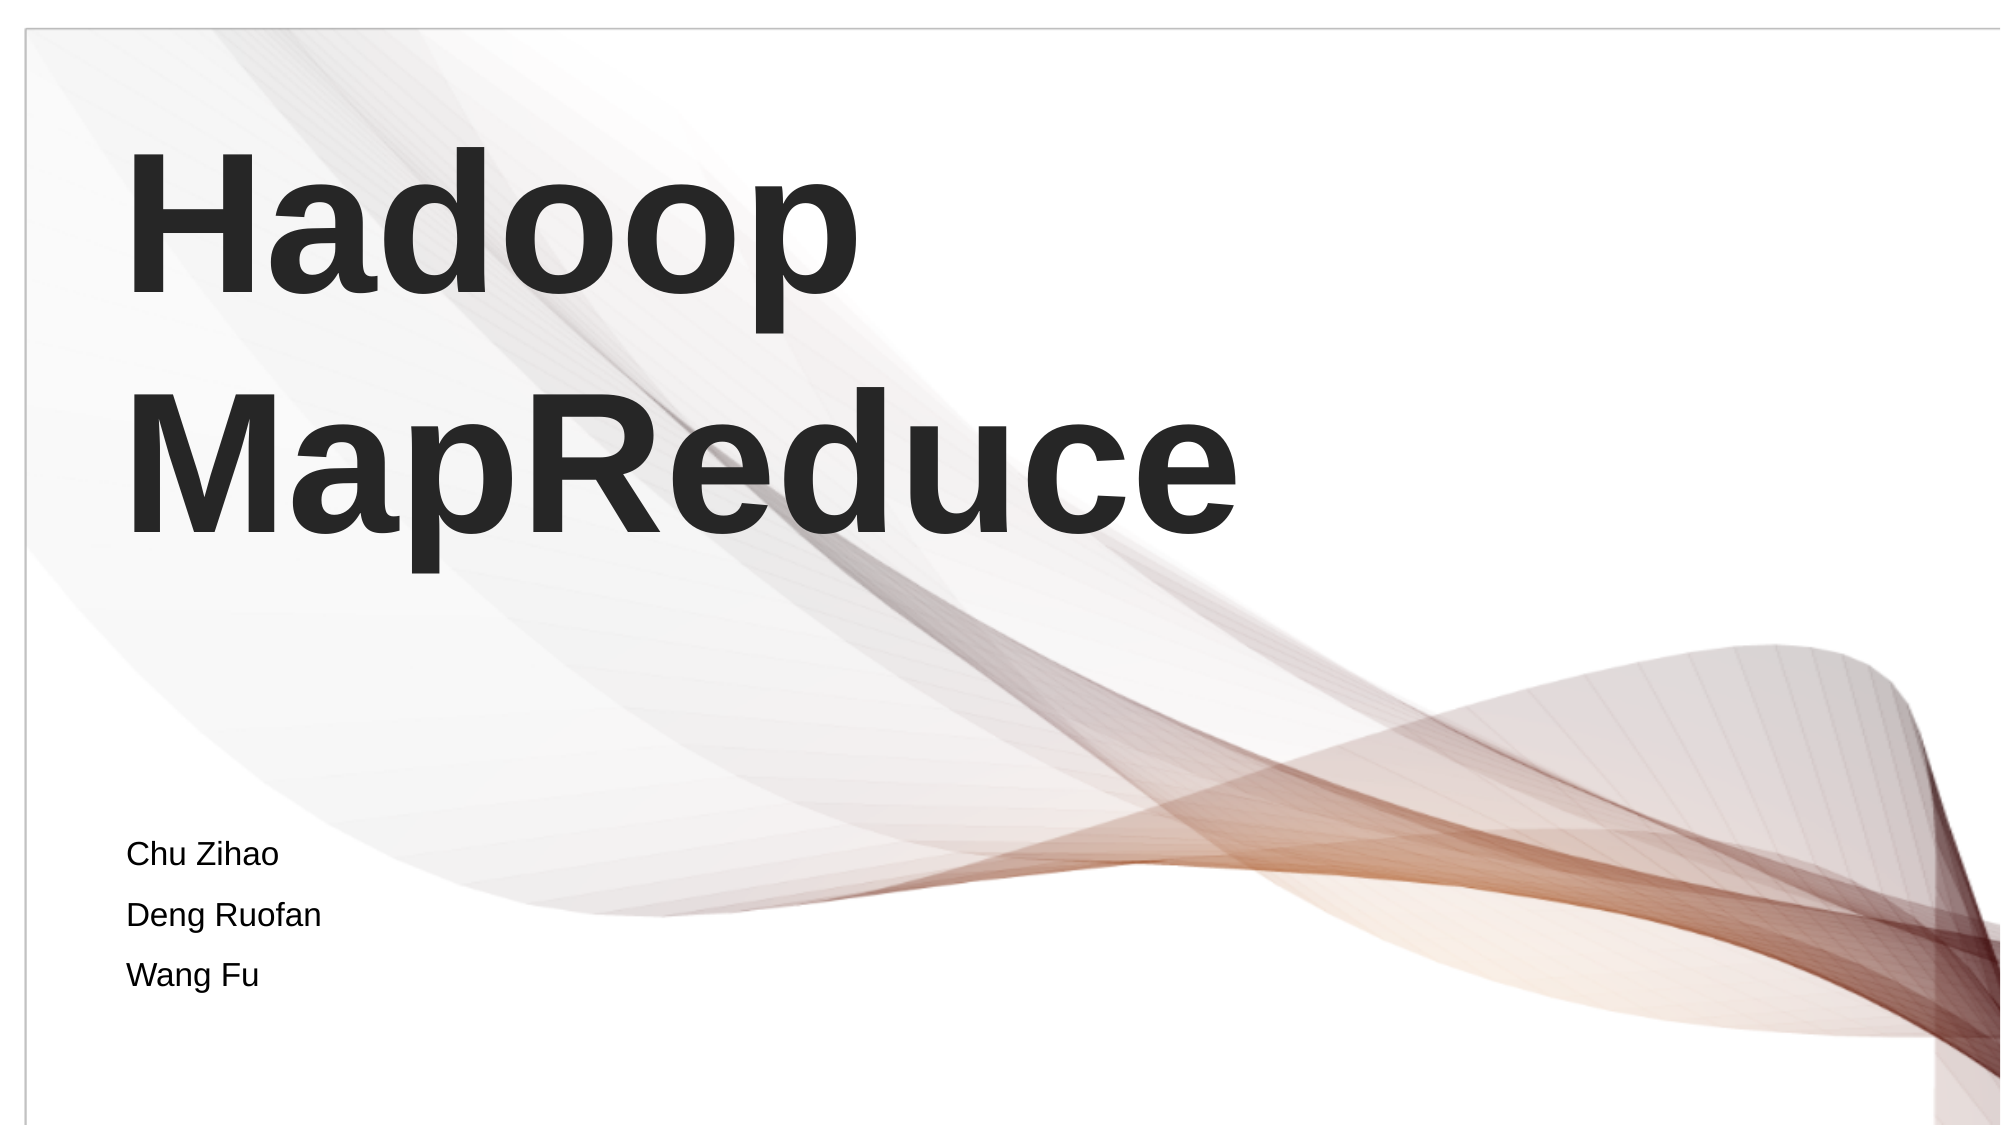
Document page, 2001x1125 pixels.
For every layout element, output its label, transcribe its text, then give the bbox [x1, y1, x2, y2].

list Chu Zihao Deng Ruofan Wang Fu [111, 755, 943, 1071]
picture [0, 0, 1998, 1125]
text_box Hadoop MapReduce [106, 84, 1259, 580]
